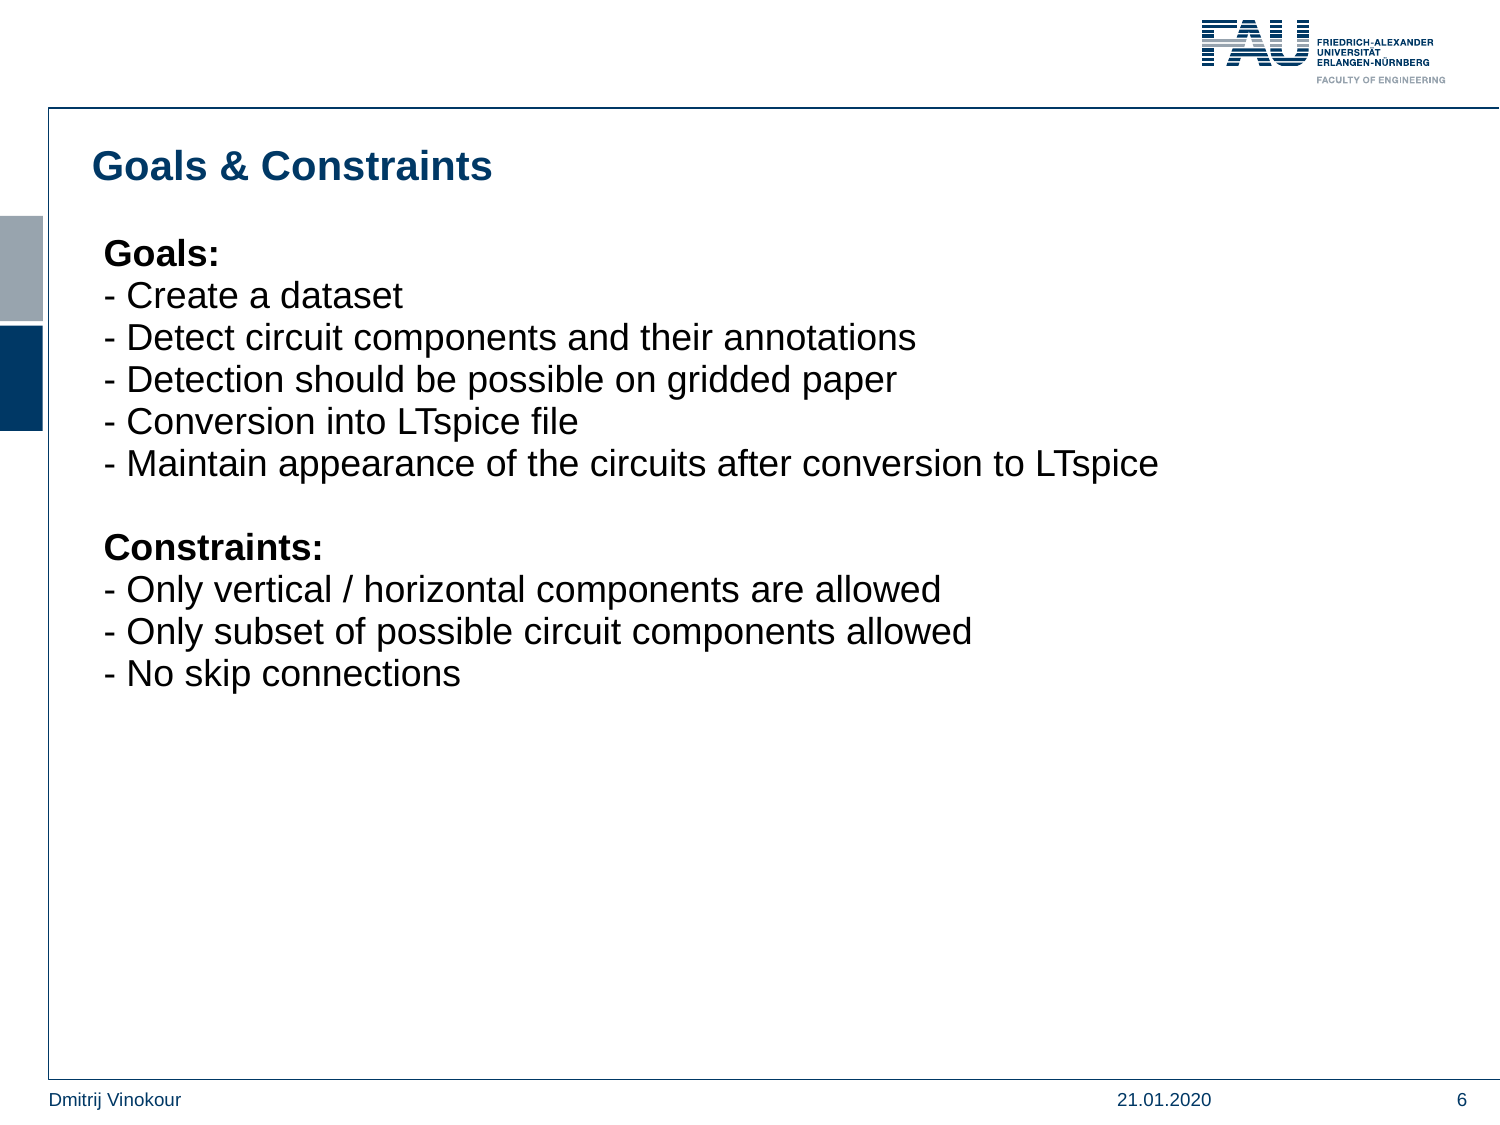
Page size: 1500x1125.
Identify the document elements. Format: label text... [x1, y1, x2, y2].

text_box 21.01.2020 [1117, 1087, 1294, 1119]
text_box <number> [1349, 1087, 1468, 1119]
text_box Goals: - Create a dataset - Detect circuit components and their annotations - Detection should be possible on gridded paper - Conversion into LTspice file - Maintain appearance of the circuits after conversion to LTspice Constraints: - Only vertical / horizontal components are allowed - Only subset of possible circuit components allowed - No skip connections [88, 224, 1477, 1080]
text_box Goals & Constraints [91, 139, 1460, 224]
text_box Dmitrij Vinokour [48, 1087, 1053, 1119]
